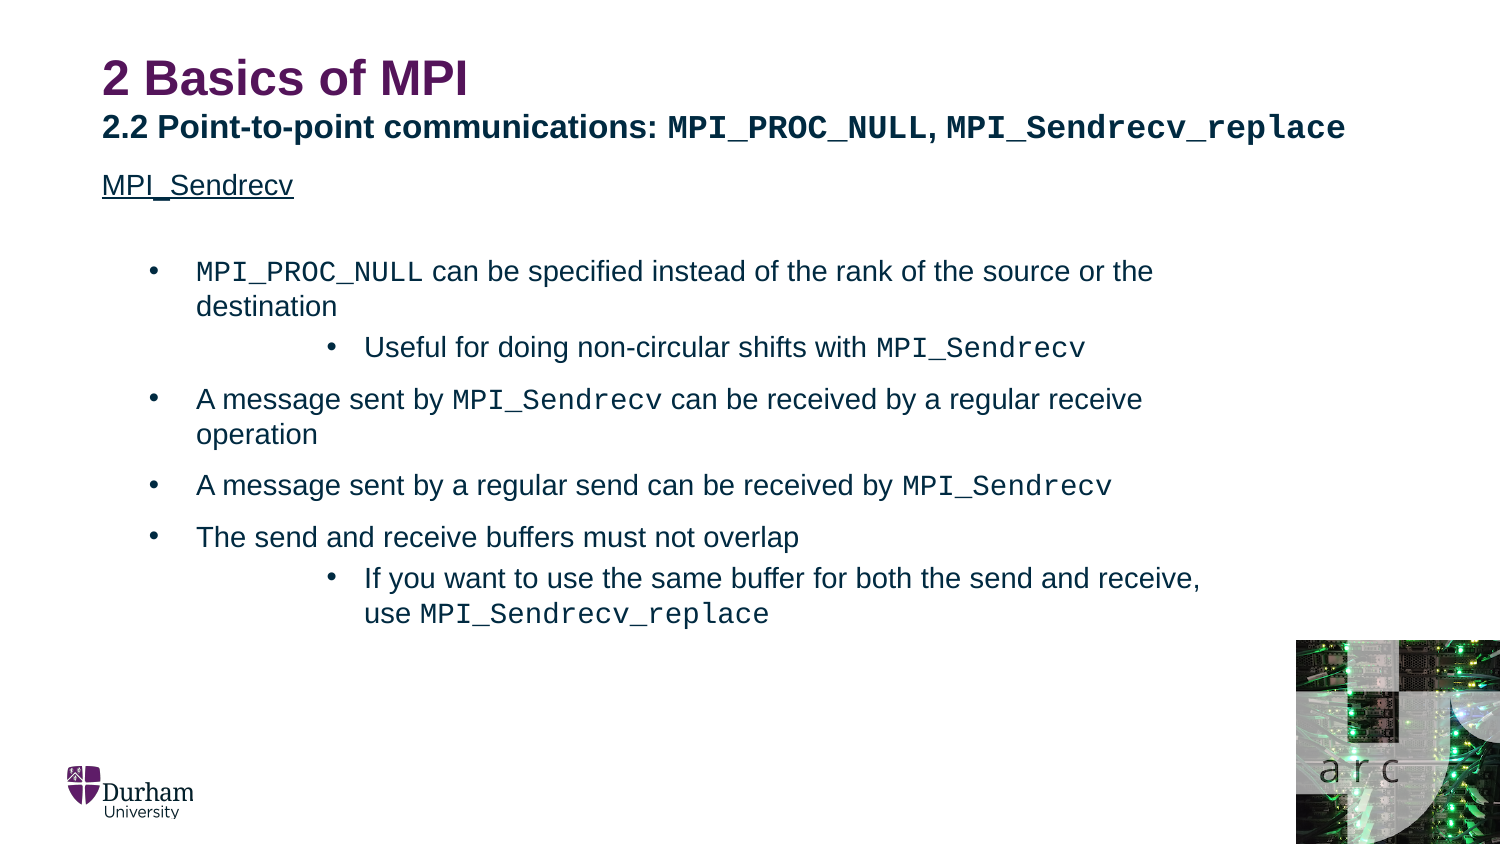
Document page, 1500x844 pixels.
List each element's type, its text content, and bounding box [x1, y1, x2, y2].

picture [67, 766, 193, 819]
picture [1296, 640, 1500, 844]
title 2 Basics of MPI 2.2 Point-to-point communications: MPI_PROC_NULL, MPI_Sendrecv_replace [101, 45, 1399, 187]
list MPI_Sendrecv MPI_PROC_NULL can be specified instead of the rank of the source or the destination Useful for doing non-circular shifts with MPI_Sendrecv A message sent by MPI_Sendrecv can be received by a regular receive operation A message sent by a regular send can be received by MPI_Sendrecv The send and receive buffers must not overlap If you want to use the same buffer for both the send and receive, use MPI_Sendrecv_replace [101, 166, 1215, 751]
